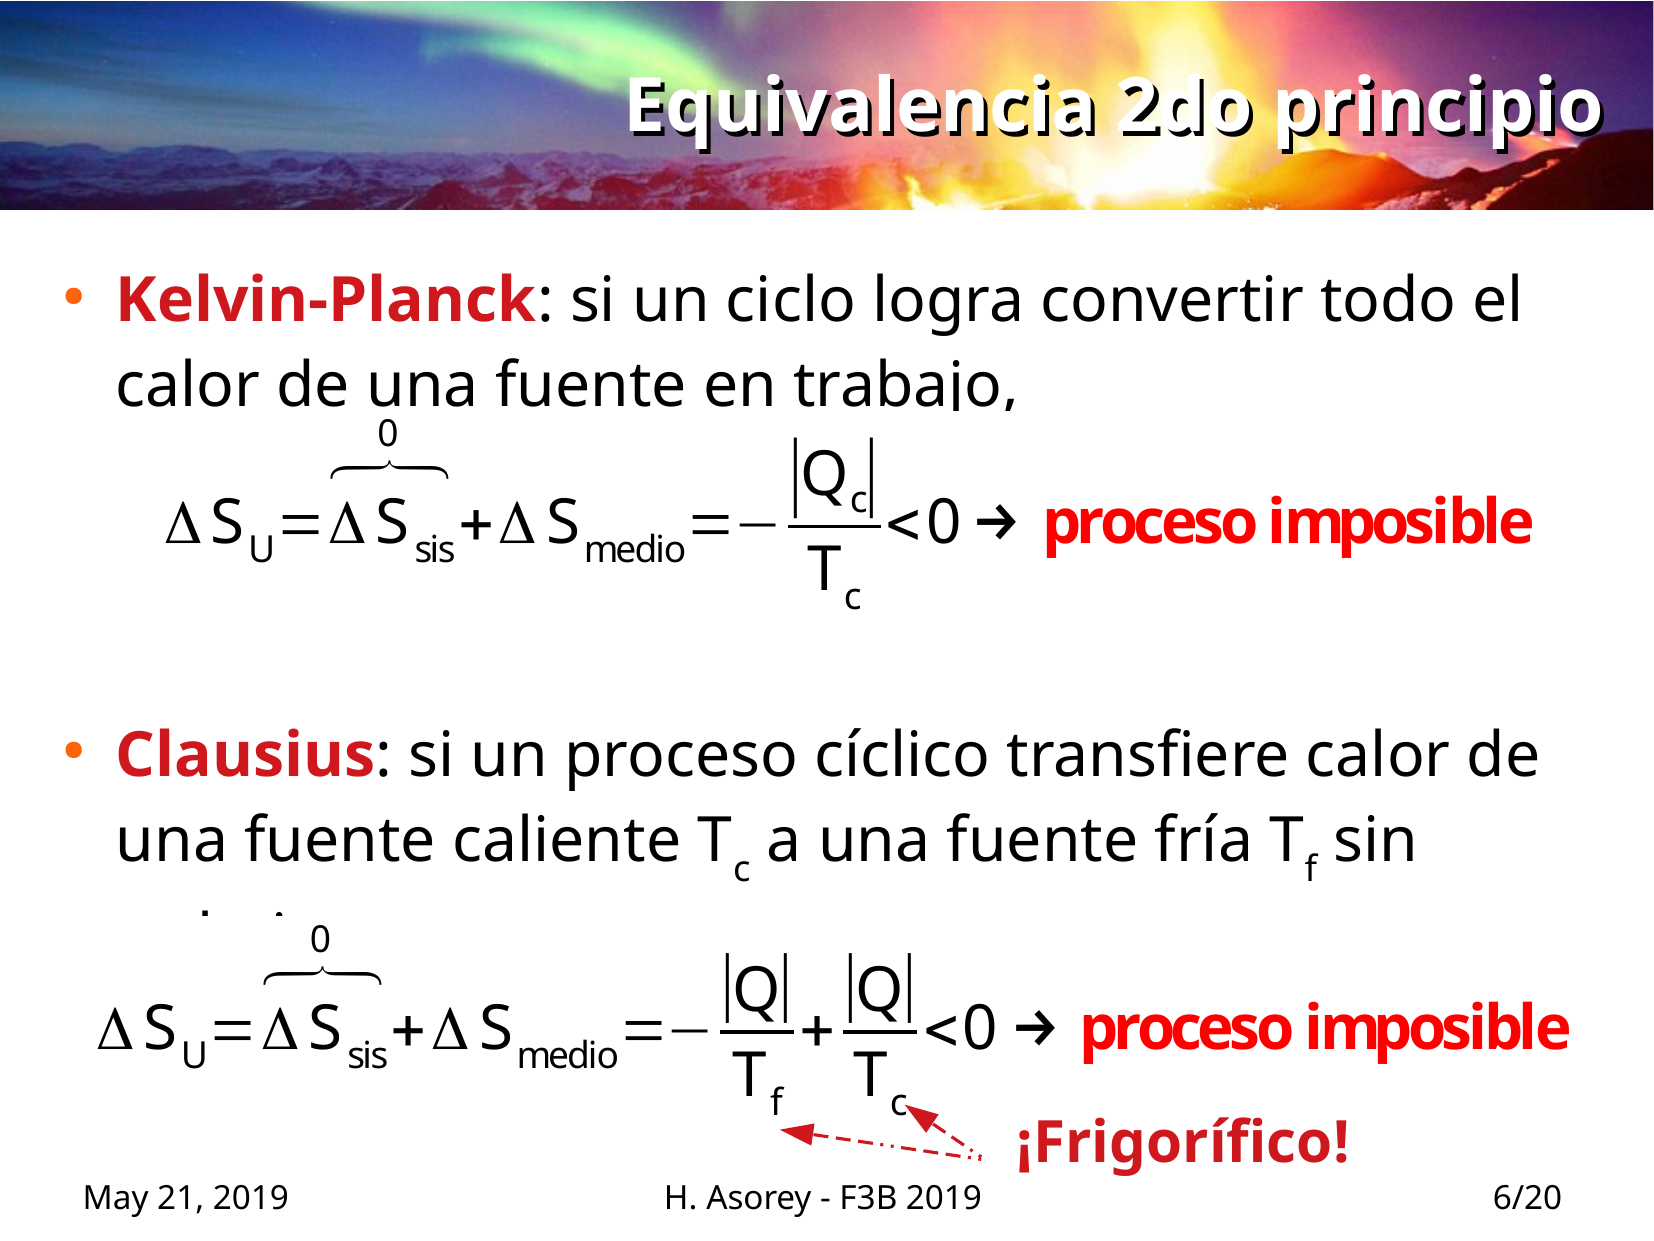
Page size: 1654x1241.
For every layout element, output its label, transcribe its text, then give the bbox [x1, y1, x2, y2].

picture [0, 1, 1654, 210]
list Kelvin-Planck: si un ciclo logra convertir todo el calor de una fuente en trabajo, Clausius: si un proceso cíclico transfiere calor de una fuente caliente Tc a una fuente fría Tf sin trabajo externo, |Qc|=|Qf|=Q, pero Tf<Tc: [45, 255, 1606, 1156]
chart [89, 916, 1575, 1124]
title Equivalencia 2do principio [45, 15, 1606, 191]
text_box ¡Frigorífico! [1001, 1092, 1311, 1179]
chart [156, 410, 1538, 618]
